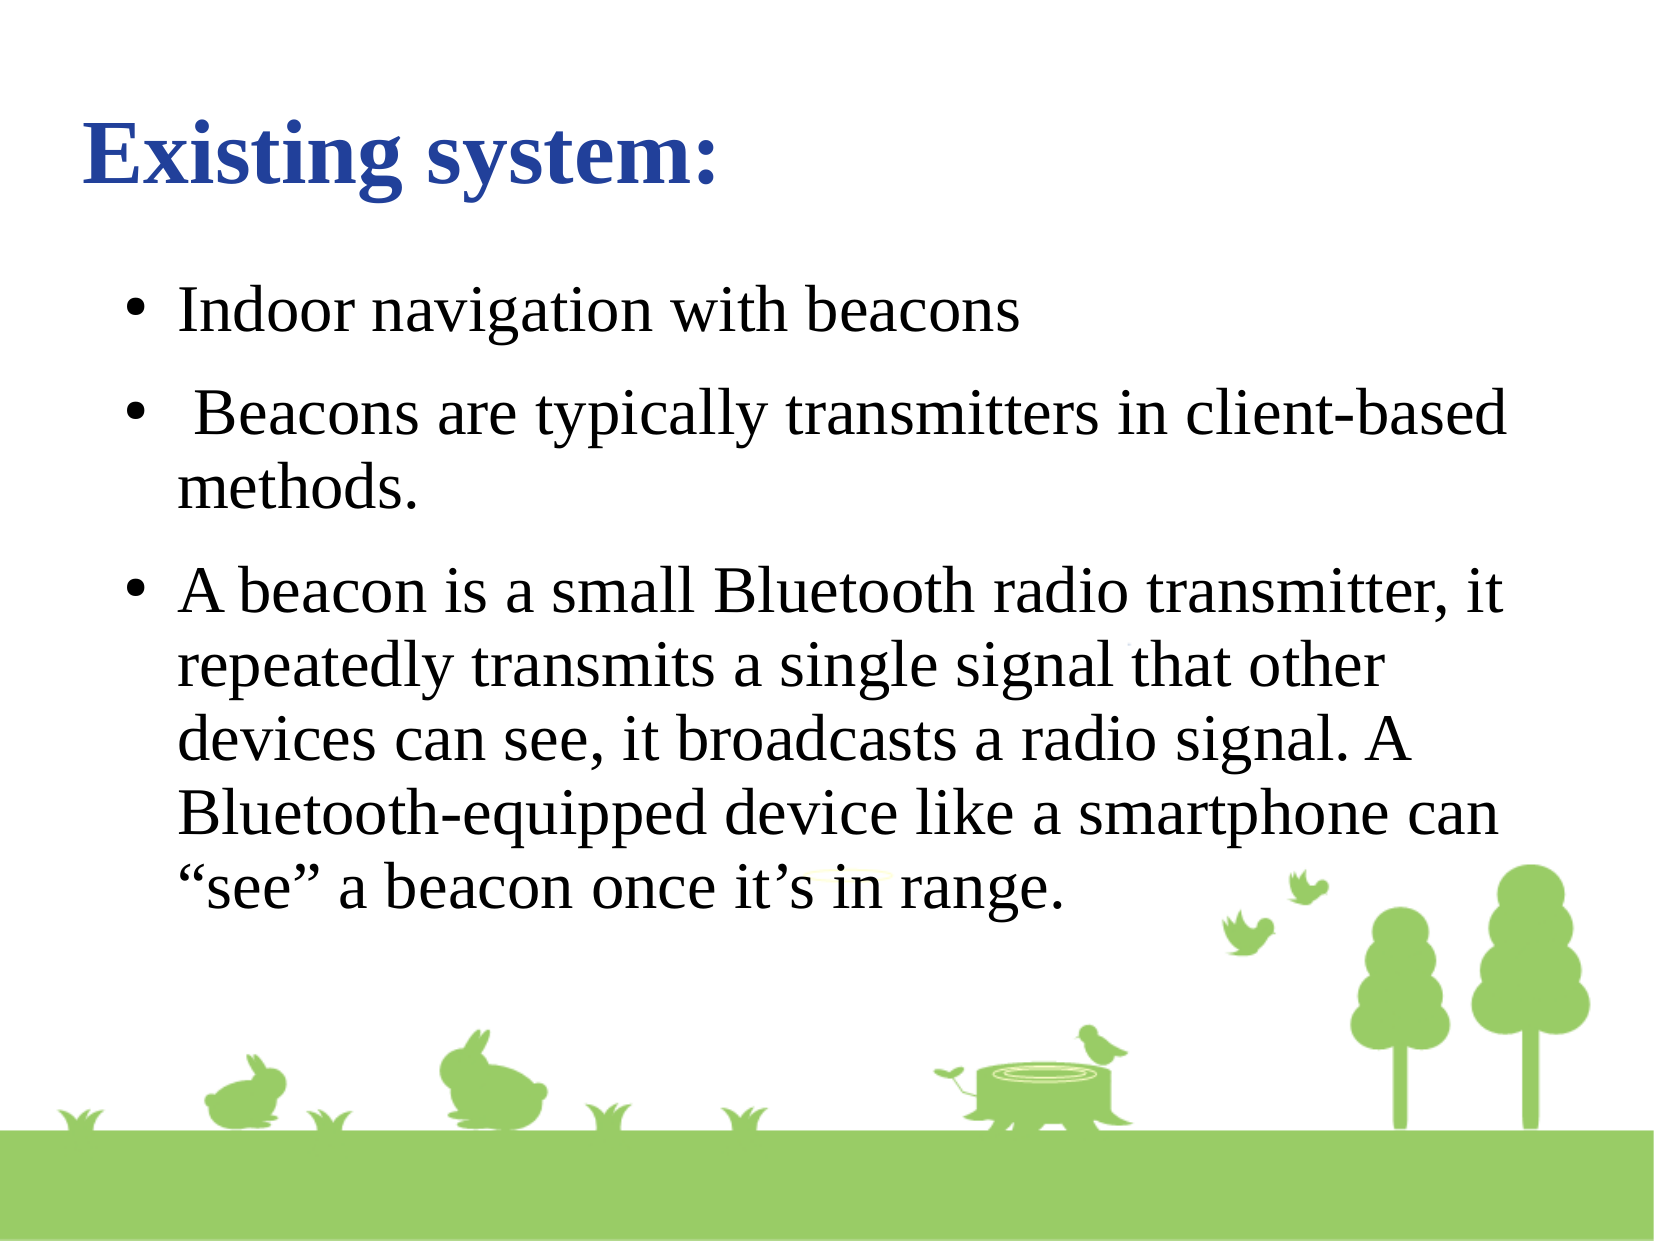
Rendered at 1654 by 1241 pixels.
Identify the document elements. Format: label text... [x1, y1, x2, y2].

title Existing system: [82, 49, 1571, 257]
picture [0, 0, 1654, 1241]
list Indoor navigation with beacons Beacons are typically transmitters in client-based methods. A beacon is a small Bluetooth radio transmitter, it repeatedly transmits a single signal that other devices can see, it broadcasts a radio signal. A Bluetooth-equipped device like a smartphone can “see” a beacon once it’s in range. [106, 271, 1560, 1040]
